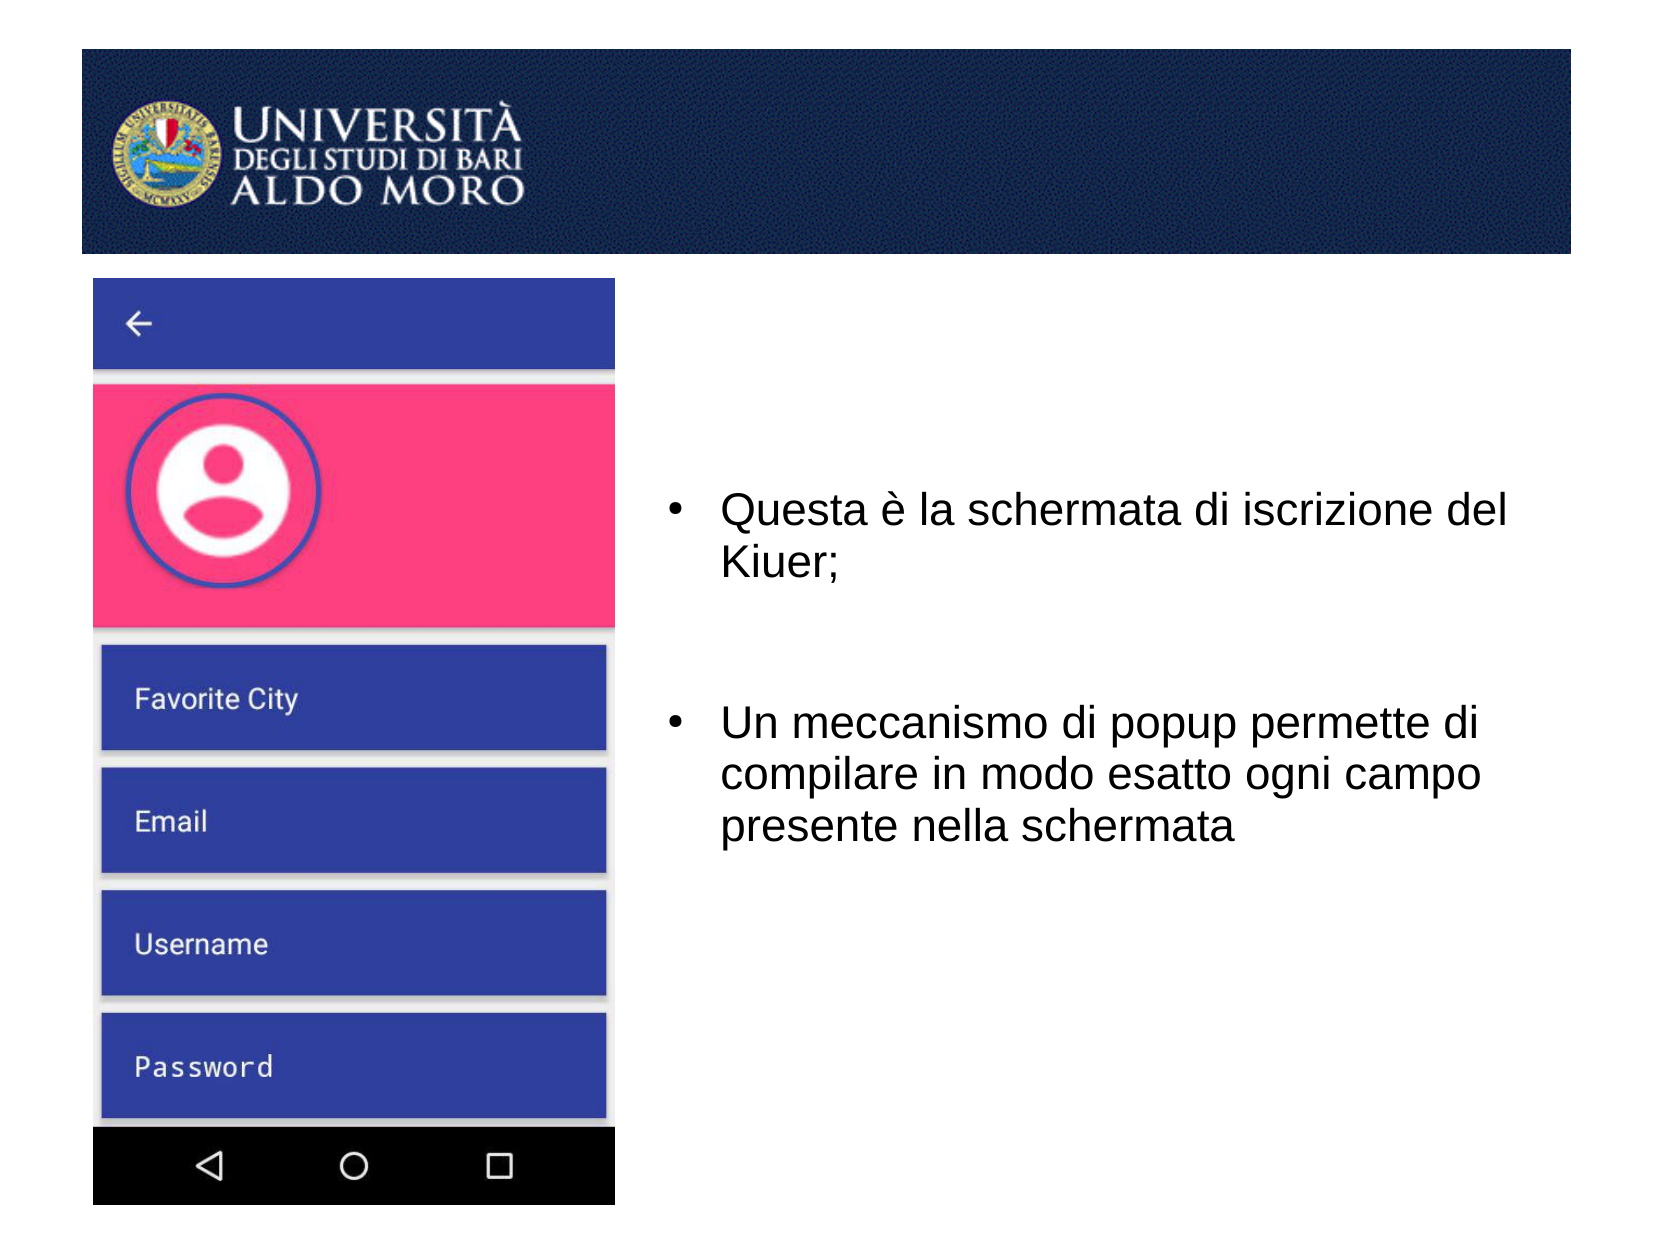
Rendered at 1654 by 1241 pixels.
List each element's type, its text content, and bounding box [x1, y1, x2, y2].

picture [93, 278, 615, 1205]
picture [82, 49, 1571, 255]
list Questa è la schermata di iscrizione del Kiuer; Un meccanismo di popup permette di compilare in modo esatto ogni campo presente nella schermata [649, 484, 1595, 1052]
